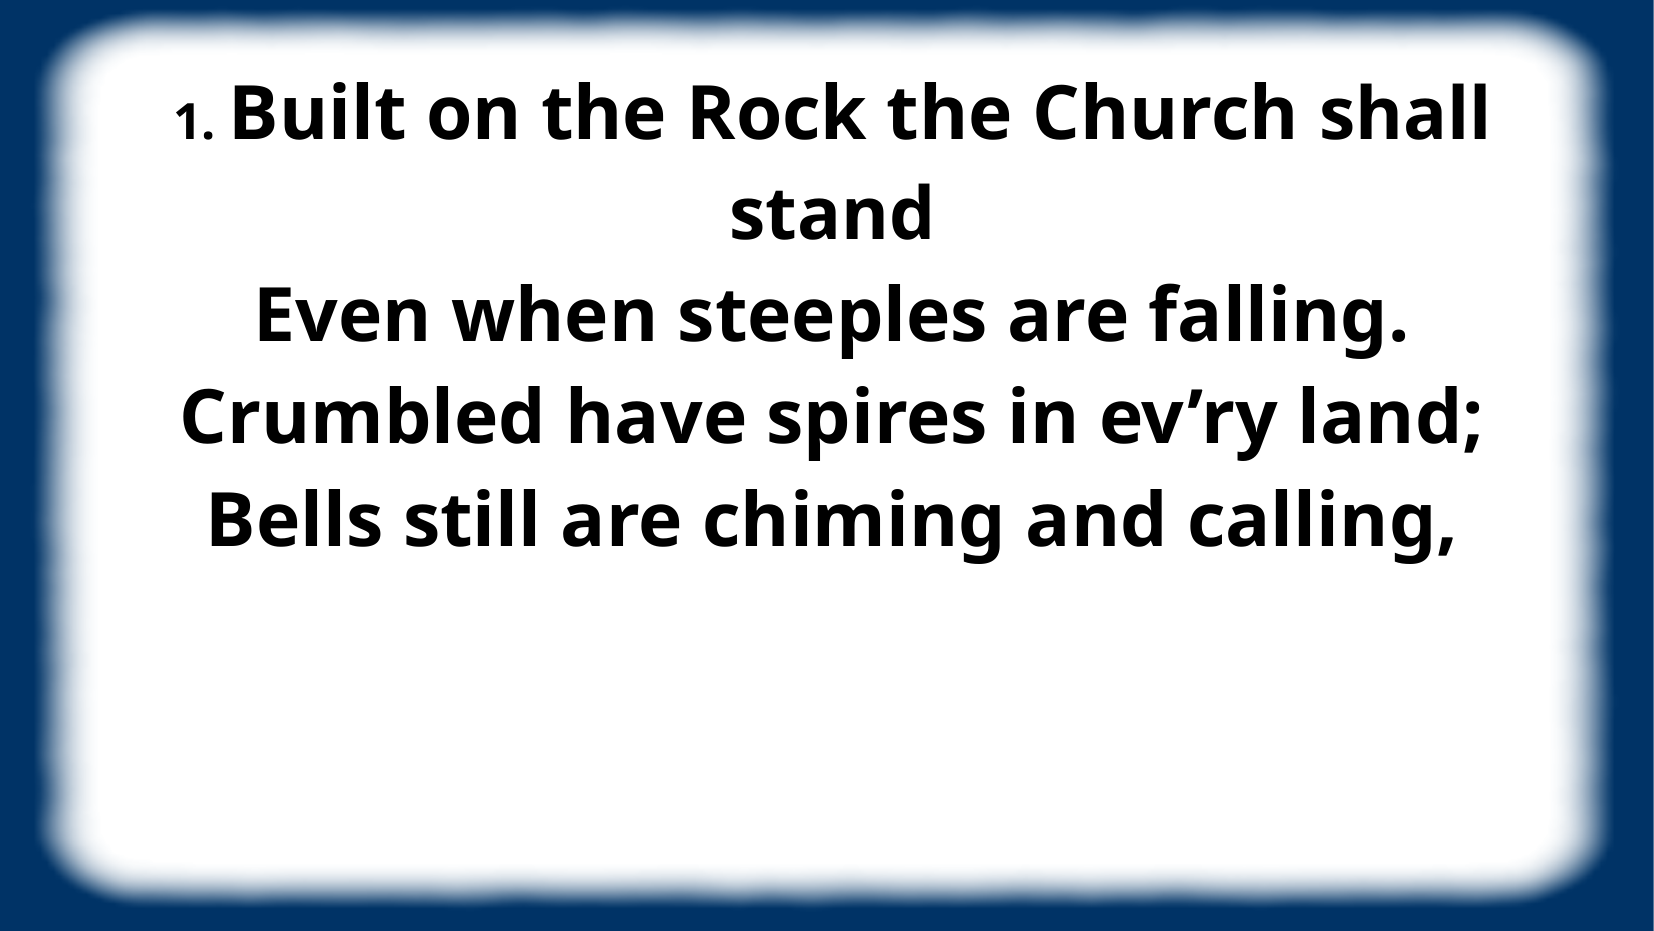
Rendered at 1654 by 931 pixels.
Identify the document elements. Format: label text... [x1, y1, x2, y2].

text_box 1. Built on the Rock the Church shall stand Even when steeples are falling. Crumbled have spires in ev’ry land; Bells still are chiming and calling, [90, 52, 1576, 466]
picture [0, 0, 1654, 931]
